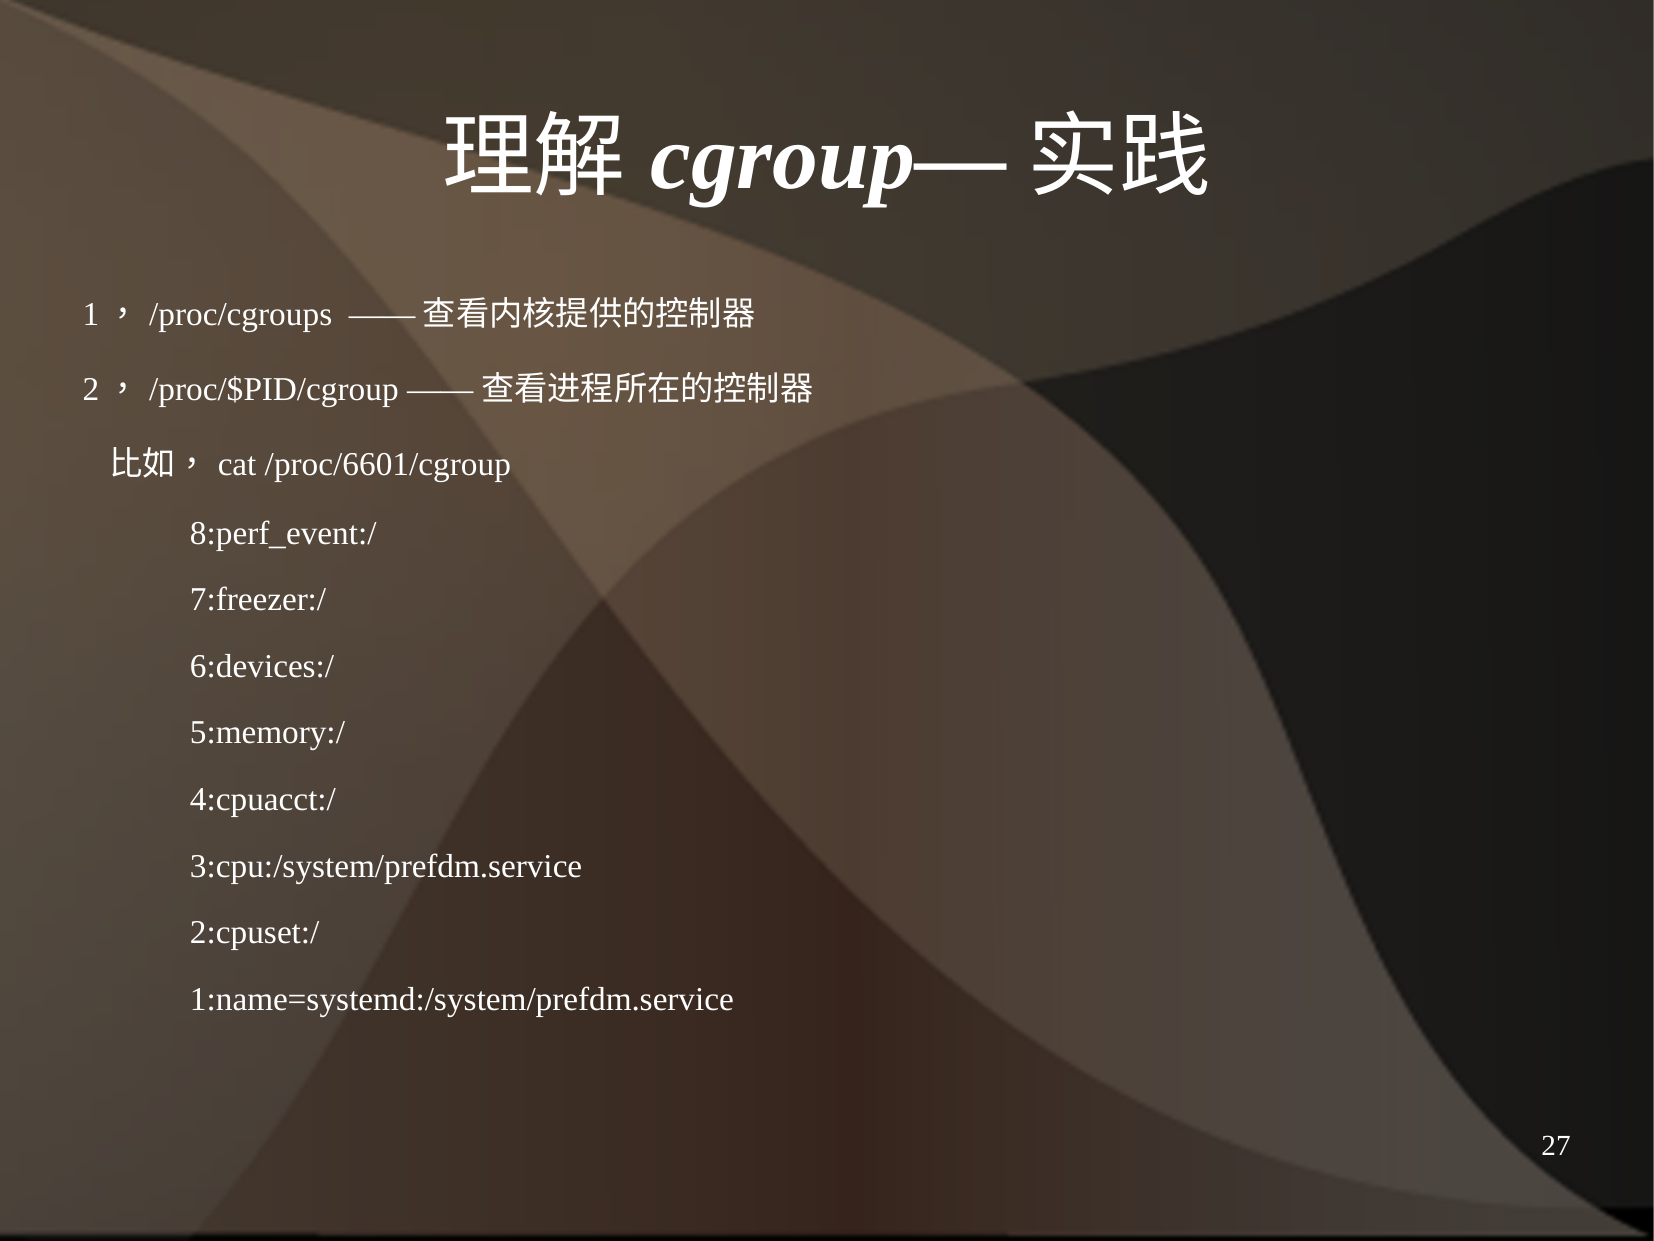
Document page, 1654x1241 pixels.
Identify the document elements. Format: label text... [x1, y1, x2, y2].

picture [0, 0, 1654, 1241]
title 理解cgroup—实践 [82, 49, 1571, 257]
list 1，/proc/cgroups ——查看内核提供的控制器 2，/proc/$PID/cgroup ——查看进程所在的控制器 比如，cat /proc/6601/cgroup 8:perf_event:/ 7:freezer:/ 6:devices:/ 5:memory:/ 4:cpuacct:/ 3:cpu:/system/prefdm.service 2:cpuset:/ 1:name=systemd:/system/prefdm.service [82, 290, 1571, 1153]
